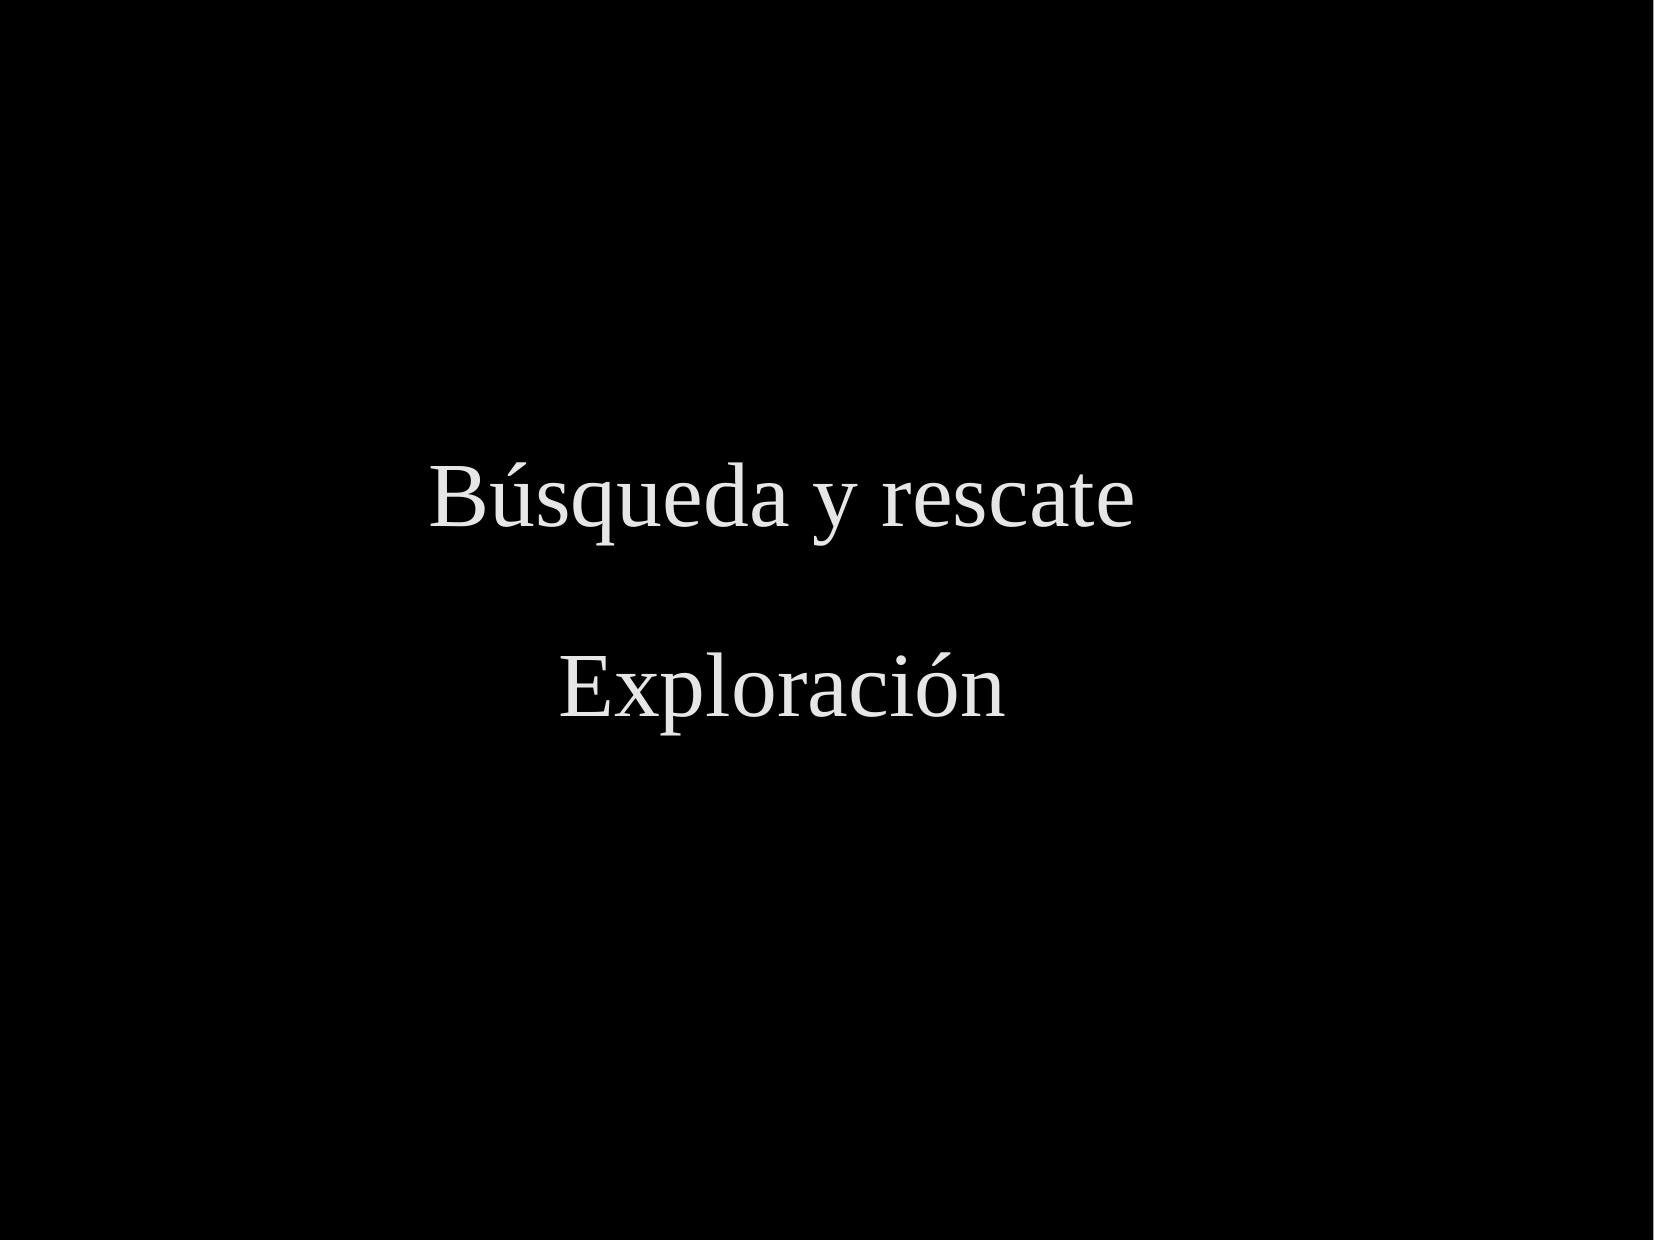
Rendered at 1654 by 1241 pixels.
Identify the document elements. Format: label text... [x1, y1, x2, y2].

text_box Exploración [543, 627, 1052, 745]
text_box Búsqueda y rescate [413, 437, 1182, 554]
